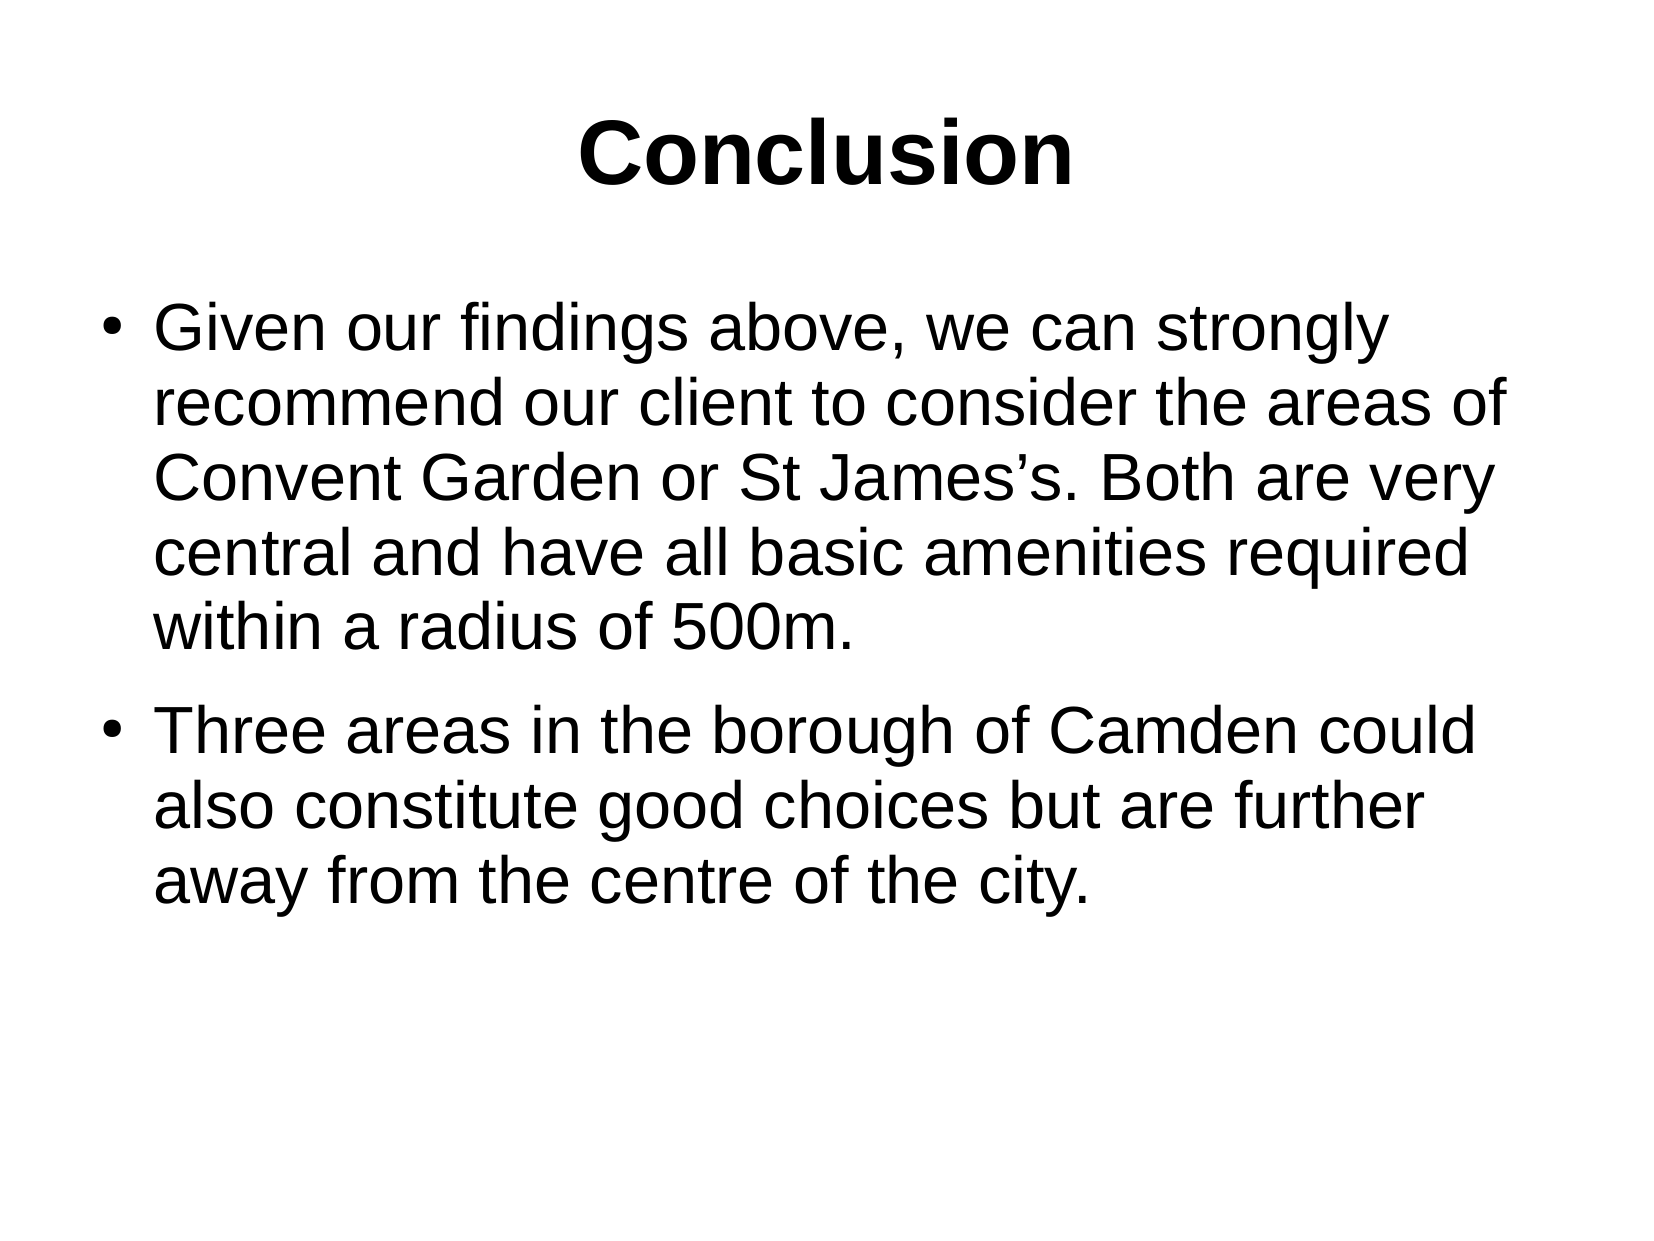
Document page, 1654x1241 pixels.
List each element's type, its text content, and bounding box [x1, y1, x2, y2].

title Conclusion [82, 49, 1571, 257]
list Given our findings above, we can strongly recommend our client to consider the areas of Convent Garden or St James’s. Both are very central and have all basic amenities required within a radius of 500m. Three areas in the borough of Camden could also constitute good choices but are further away from the centre of the city. [82, 290, 1571, 1010]
